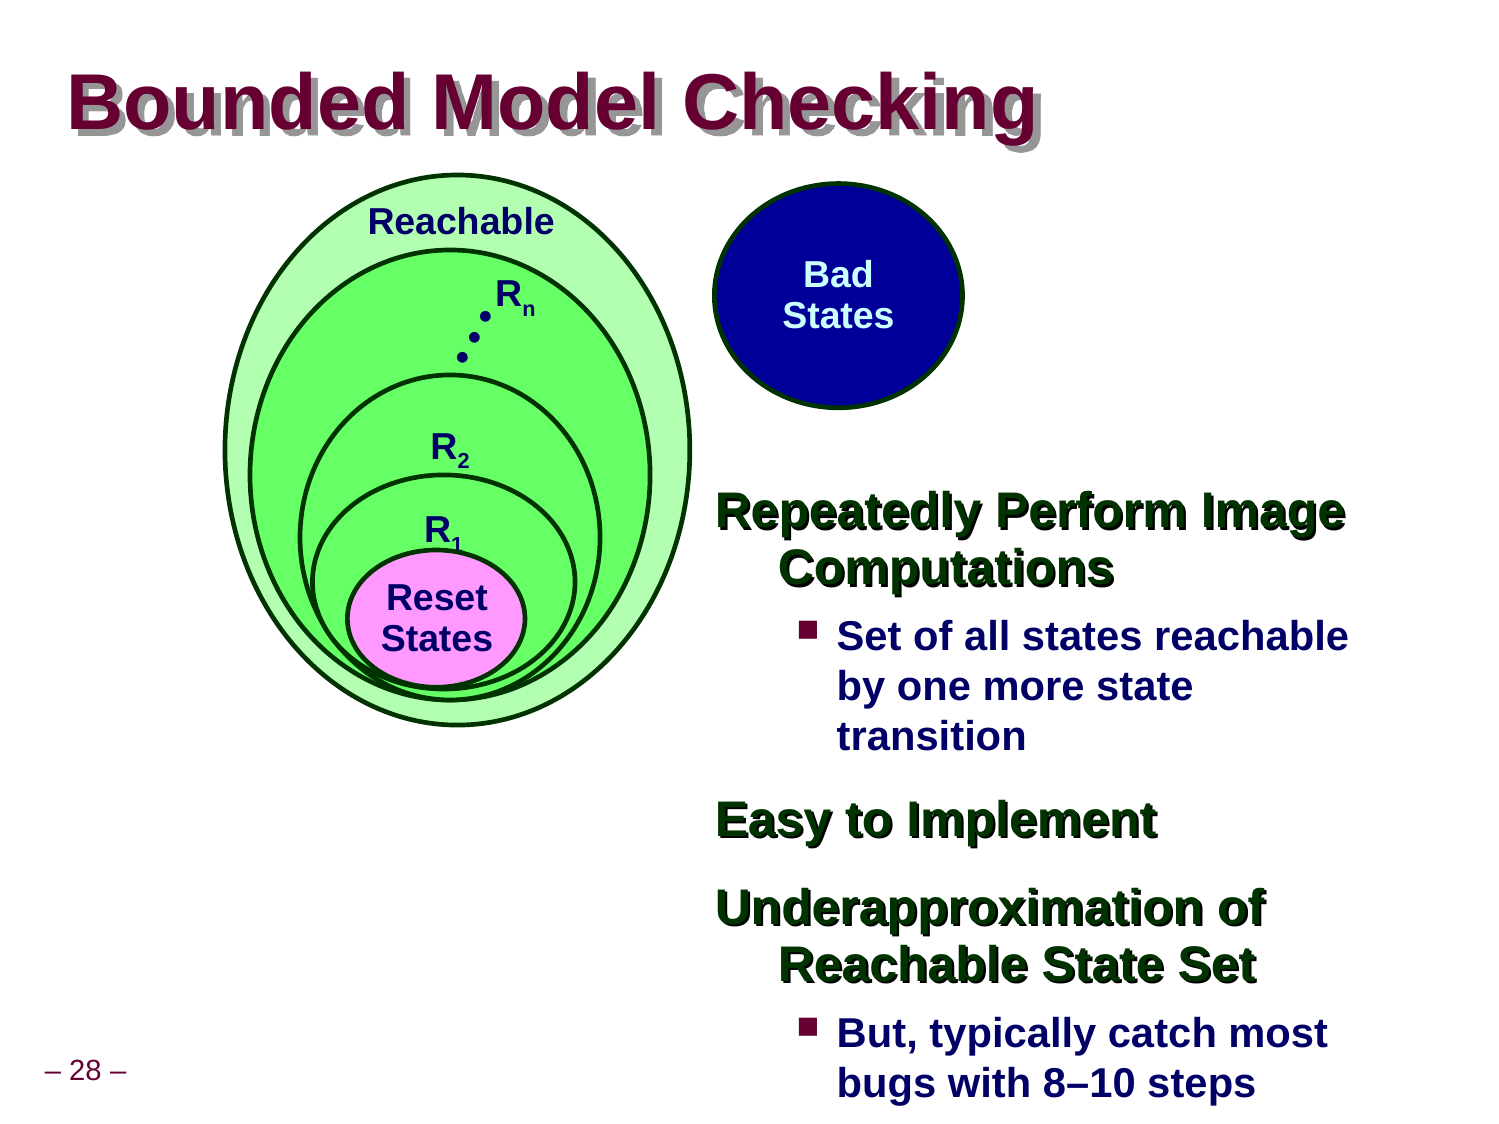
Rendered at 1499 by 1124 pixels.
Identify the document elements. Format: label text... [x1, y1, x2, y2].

text_box [224, 200, 690, 726]
text_box [372, 174, 543, 194]
text_box Bad States [714, 183, 963, 408]
text_box Reset States [347, 549, 526, 688]
list Repeatedly Perform Image Computations Set of all states reachable by one more state transition Easy to Implement Underapproximation of Reachable State Set But, typically catch most bugs with 8–10 steps [699, 474, 1409, 1114]
text_box • • • [432, 290, 515, 379]
text_box R1 [312, 474, 576, 690]
text_box Reachable [359, 194, 563, 251]
text_box R2 [300, 374, 601, 700]
text_box Rn [487, 262, 544, 324]
title Bounded Model Checking [66, 40, 1495, 169]
